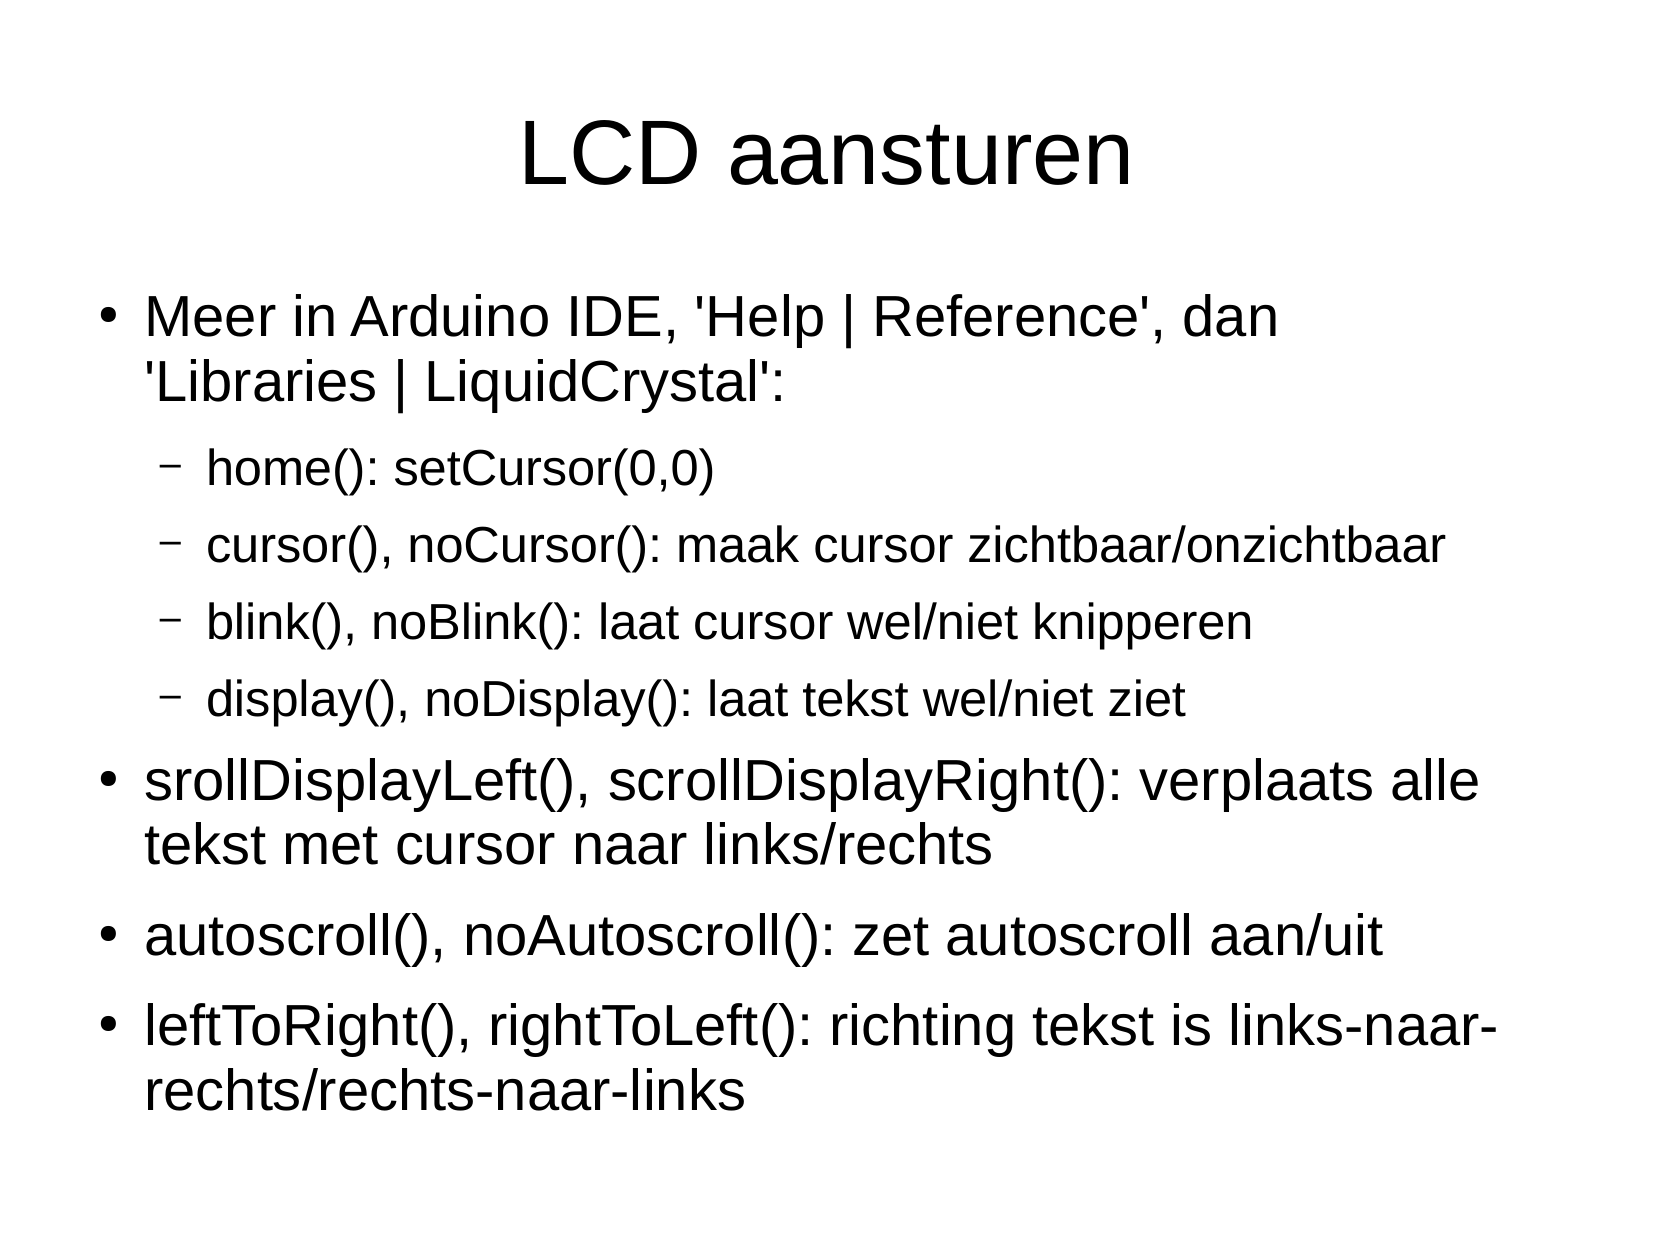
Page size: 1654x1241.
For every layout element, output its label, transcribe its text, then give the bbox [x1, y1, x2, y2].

title LCD aansturen [82, 49, 1571, 257]
list Meer in Arduino IDE, 'Help | Reference', dan 'Libraries | LiquidCrystal': home(): setCursor(0,0) cursor(), noCursor(): maak cursor zichtbaar/onzichtbaar blink(), noBlink(): laat cursor wel/niet knipperen display(), noDisplay(): laat tekst wel/niet ziet srollDisplayLeft(), scrollDisplayRight(): verplaats alle tekst met cursor naar links/rechts autoscroll(), noAutoscroll(): zet autoscroll aan/uit leftToRight(), rightToLeft(): richting tekst is links-naar-rechts/rechts-naar-links [82, 284, 1512, 1140]
